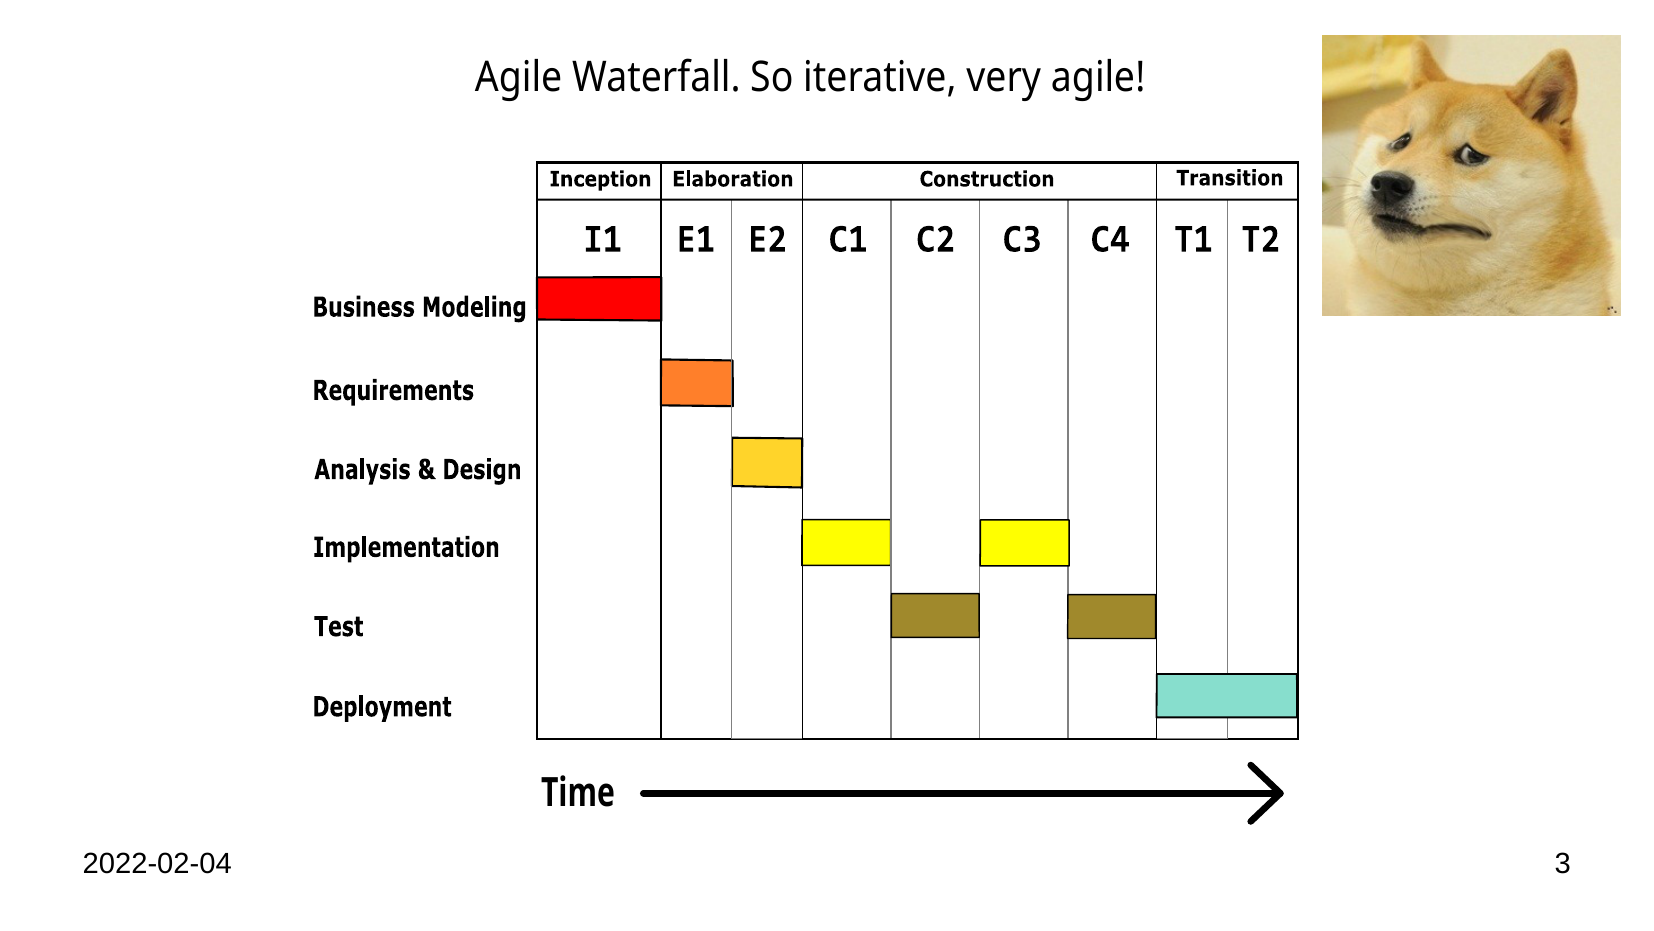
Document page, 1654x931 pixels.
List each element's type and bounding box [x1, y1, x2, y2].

picture [271, 0, 1621, 839]
